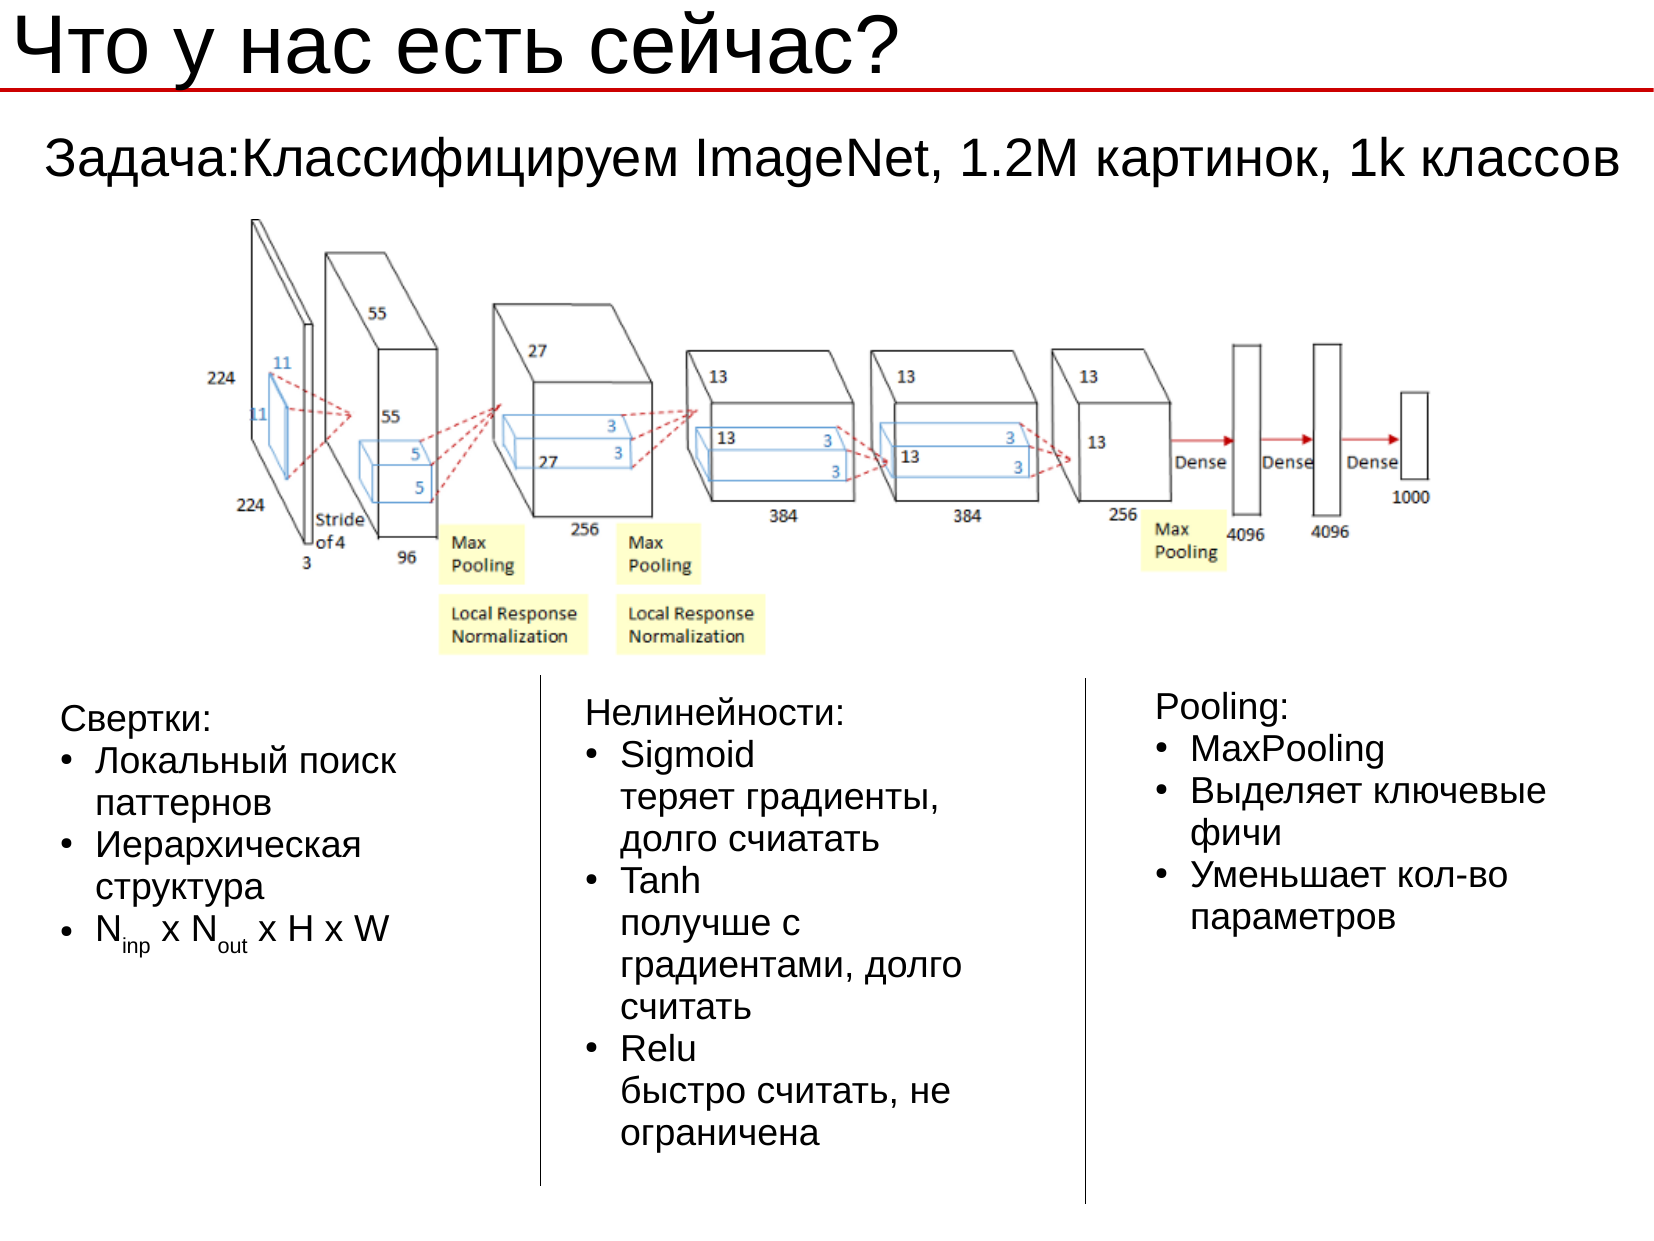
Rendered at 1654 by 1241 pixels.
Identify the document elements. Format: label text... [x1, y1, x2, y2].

text_box Задача:Классифицируем ImageNet, 1.2М картинок, 1k классов [30, 119, 1654, 256]
title Что у нас есть сейчас? [11, 0, 1501, 91]
text_box Нелинейности: Sigmoid теряет градиенты, долго счиатать Tanh получше с градиентами, долго считать Relu быстро считать, не ограничена [570, 684, 1036, 1161]
text_box Свертки: Локальный поиск паттернов Иерархическая структура Ninp x Nout x H x W [45, 690, 511, 966]
picture [195, 256, 1446, 661]
text_box Pooling: MaxPooling Выделяет ключевые фичи Уменьшает кол-во параметров [1140, 678, 1606, 946]
